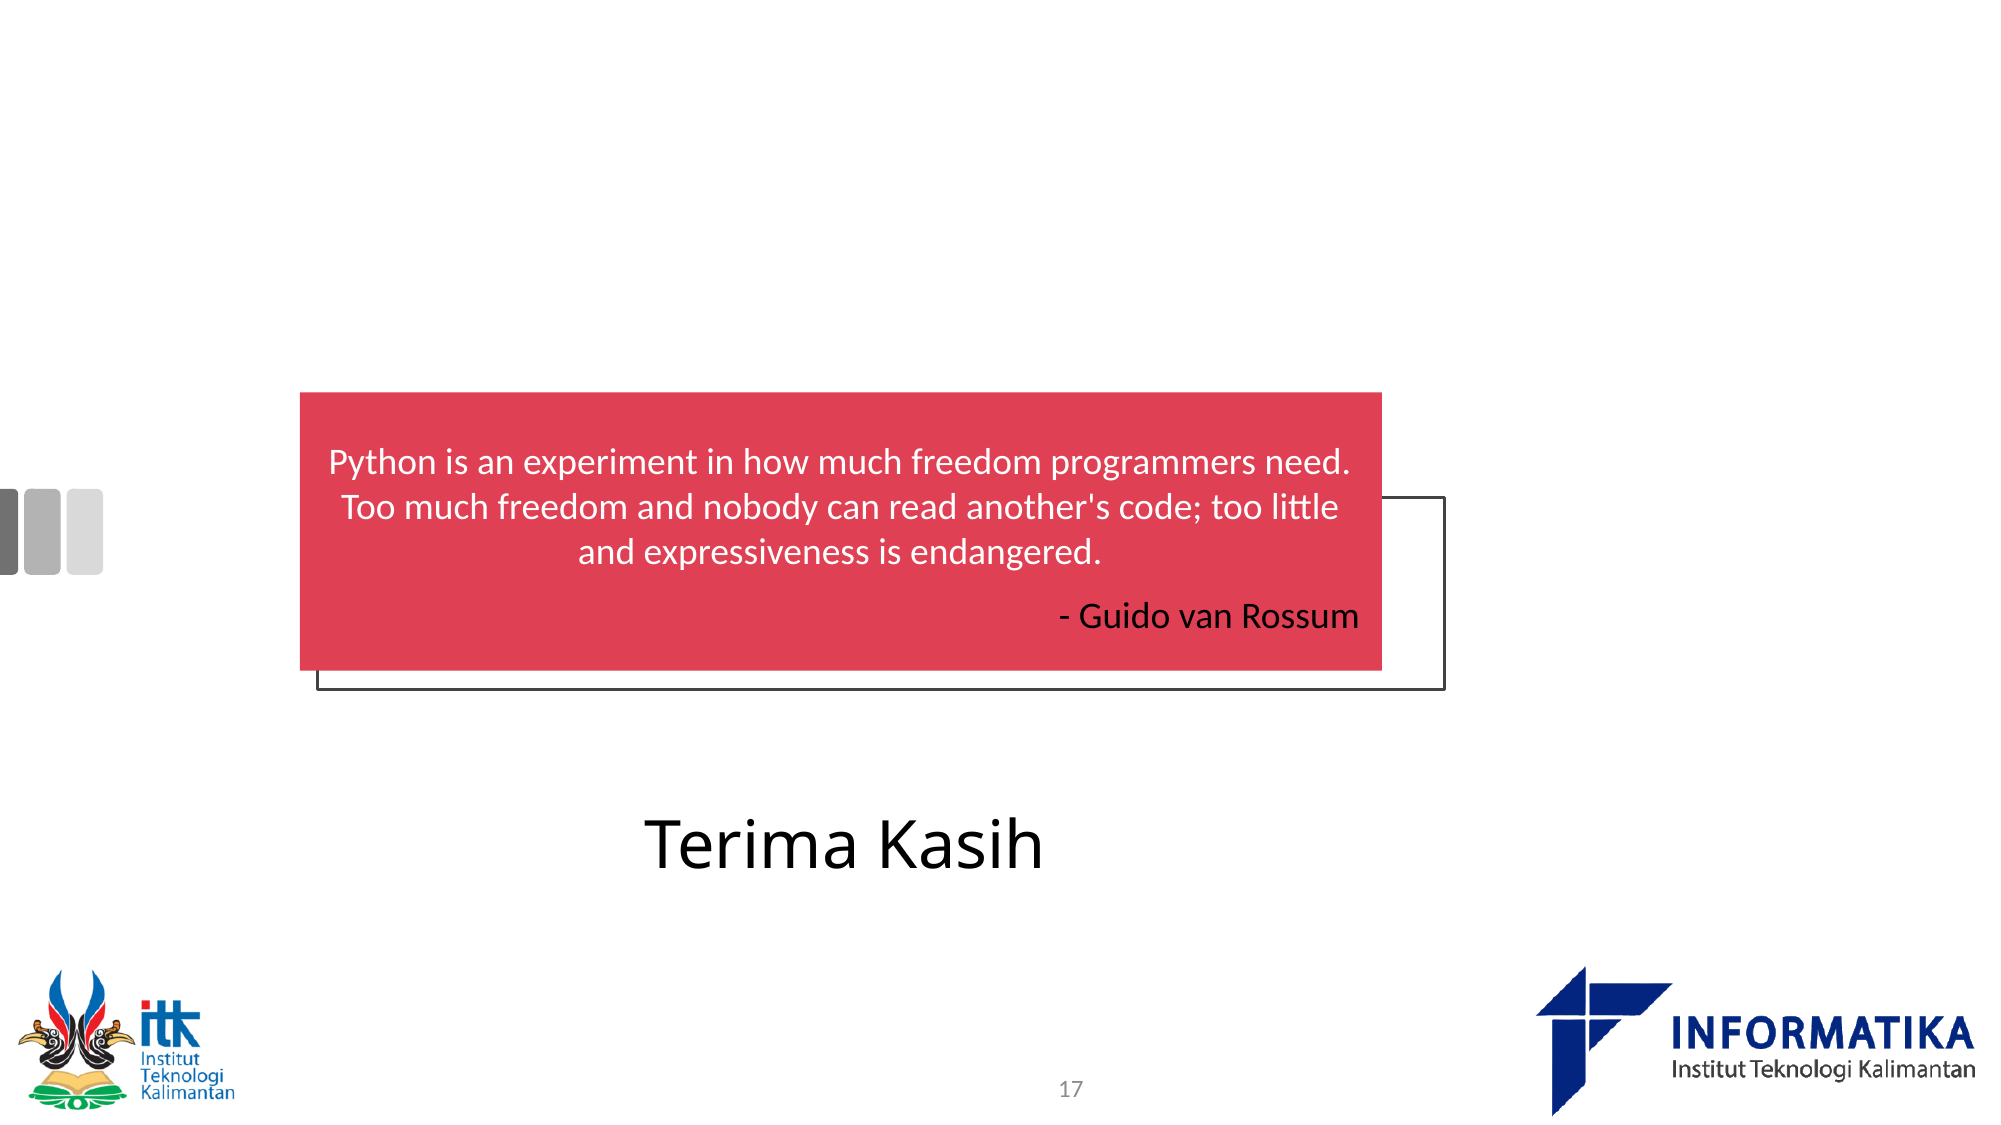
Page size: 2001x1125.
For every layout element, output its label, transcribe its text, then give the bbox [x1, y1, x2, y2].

text_box Python is an experiment in how much freedom programmers need. Too much freedom and nobody can read another's code; too little and expressiveness is endangered. [299, 416, 1382, 588]
text_box - Guido van Rossum [1037, 587, 1382, 651]
picture [1534, 965, 1976, 1118]
text_box [299, 392, 1382, 416]
text_box [299, 588, 1382, 671]
picture [0, 935, 253, 1125]
text_box Terima Kasih [539, 740, 1152, 944]
